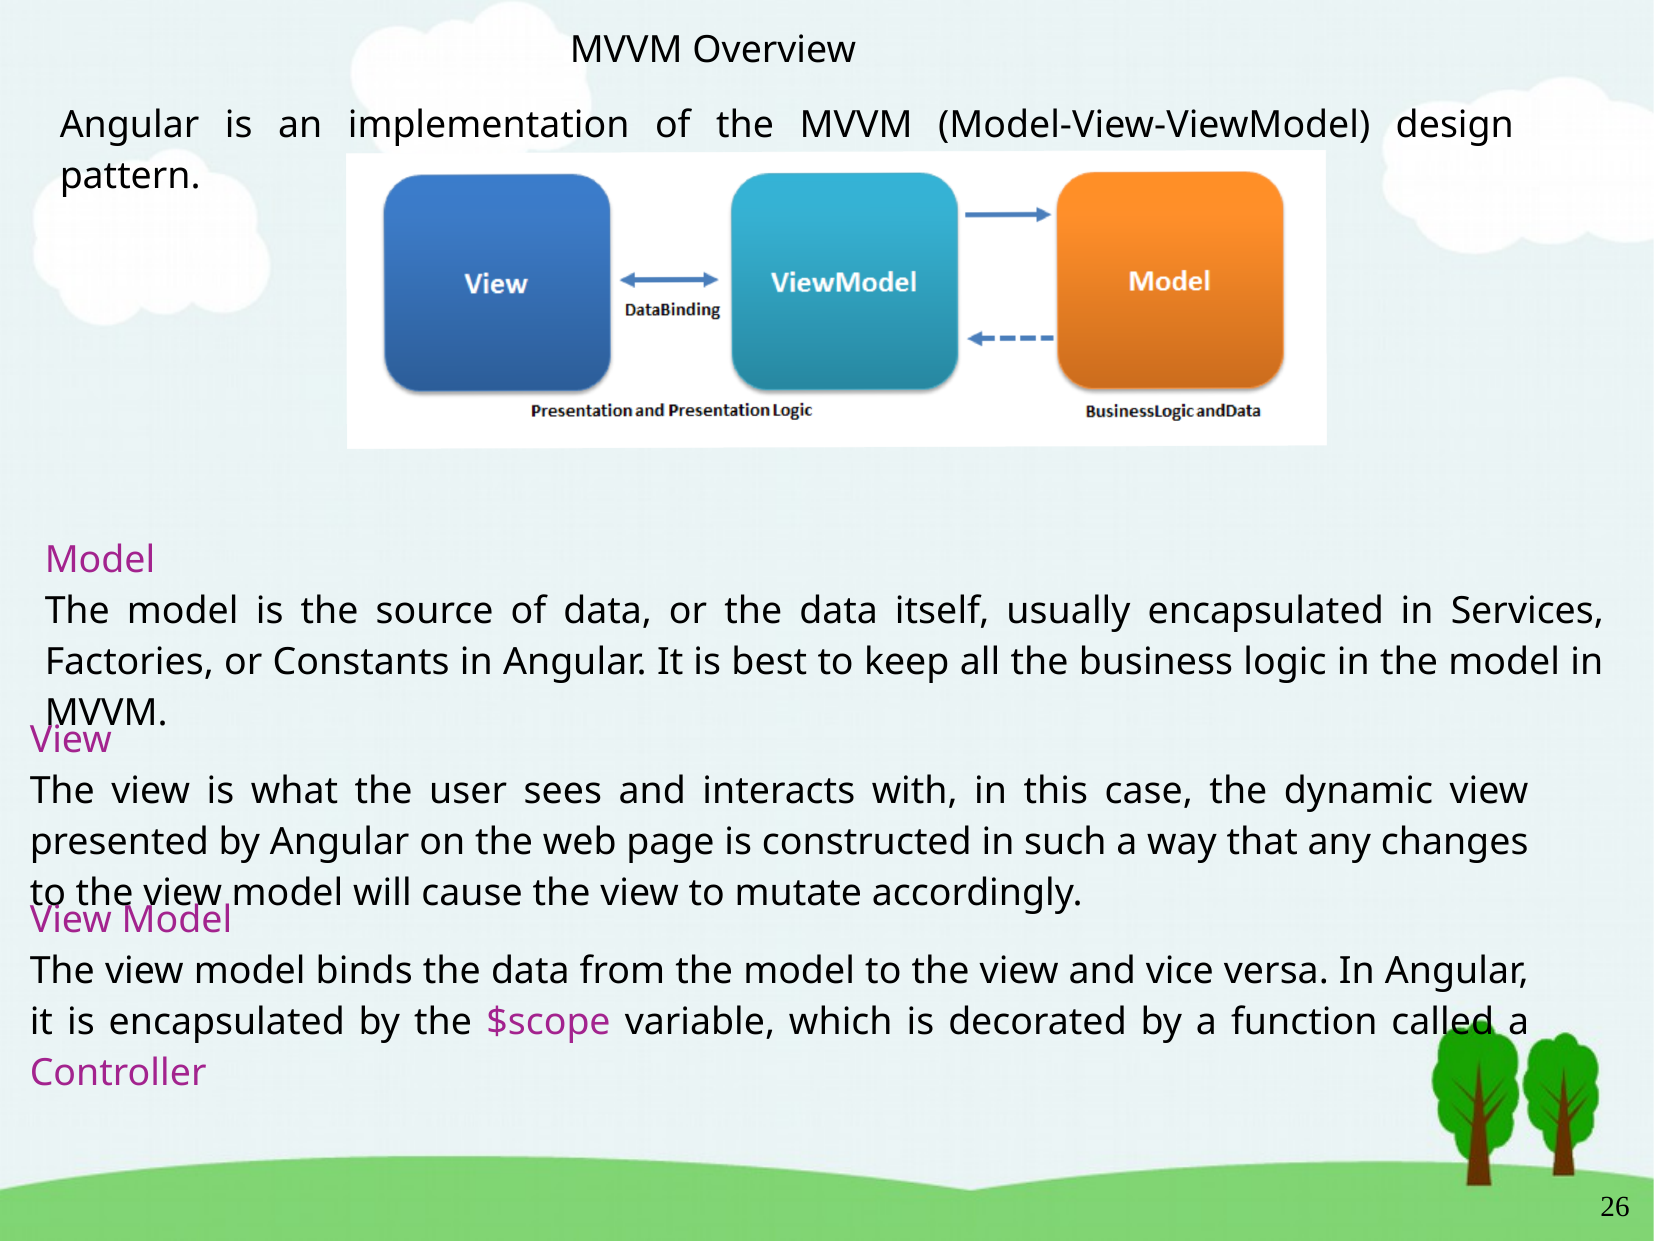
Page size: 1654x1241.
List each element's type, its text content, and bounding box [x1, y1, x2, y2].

text_box Model The model is the source of data, or the data itself, usually encapsulated in Services, Factories, or Constants in Angular. It is best to keep all the business logic in the model in MVVM. [30, 525, 1621, 705]
text_box MVVM Overview [555, 15, 1036, 72]
text_box View The view is what the user sees and interacts with, in this case, the dynamic view presented by Angular on the web page is constructed in such a way that any changes to the view model will cause the view to mutate accordingly. [15, 704, 1546, 884]
picture [0, 0, 1654, 1241]
text_box View Model The view model binds the data from the model to the view and vice versa. In Angular, it is encapsulated by the $scope variable, which is decorated by a function called a Controller [15, 884, 1546, 1065]
text_box Angular is an implementation of the MVVM (Model-View-ViewModel) design pattern. [45, 90, 1531, 188]
